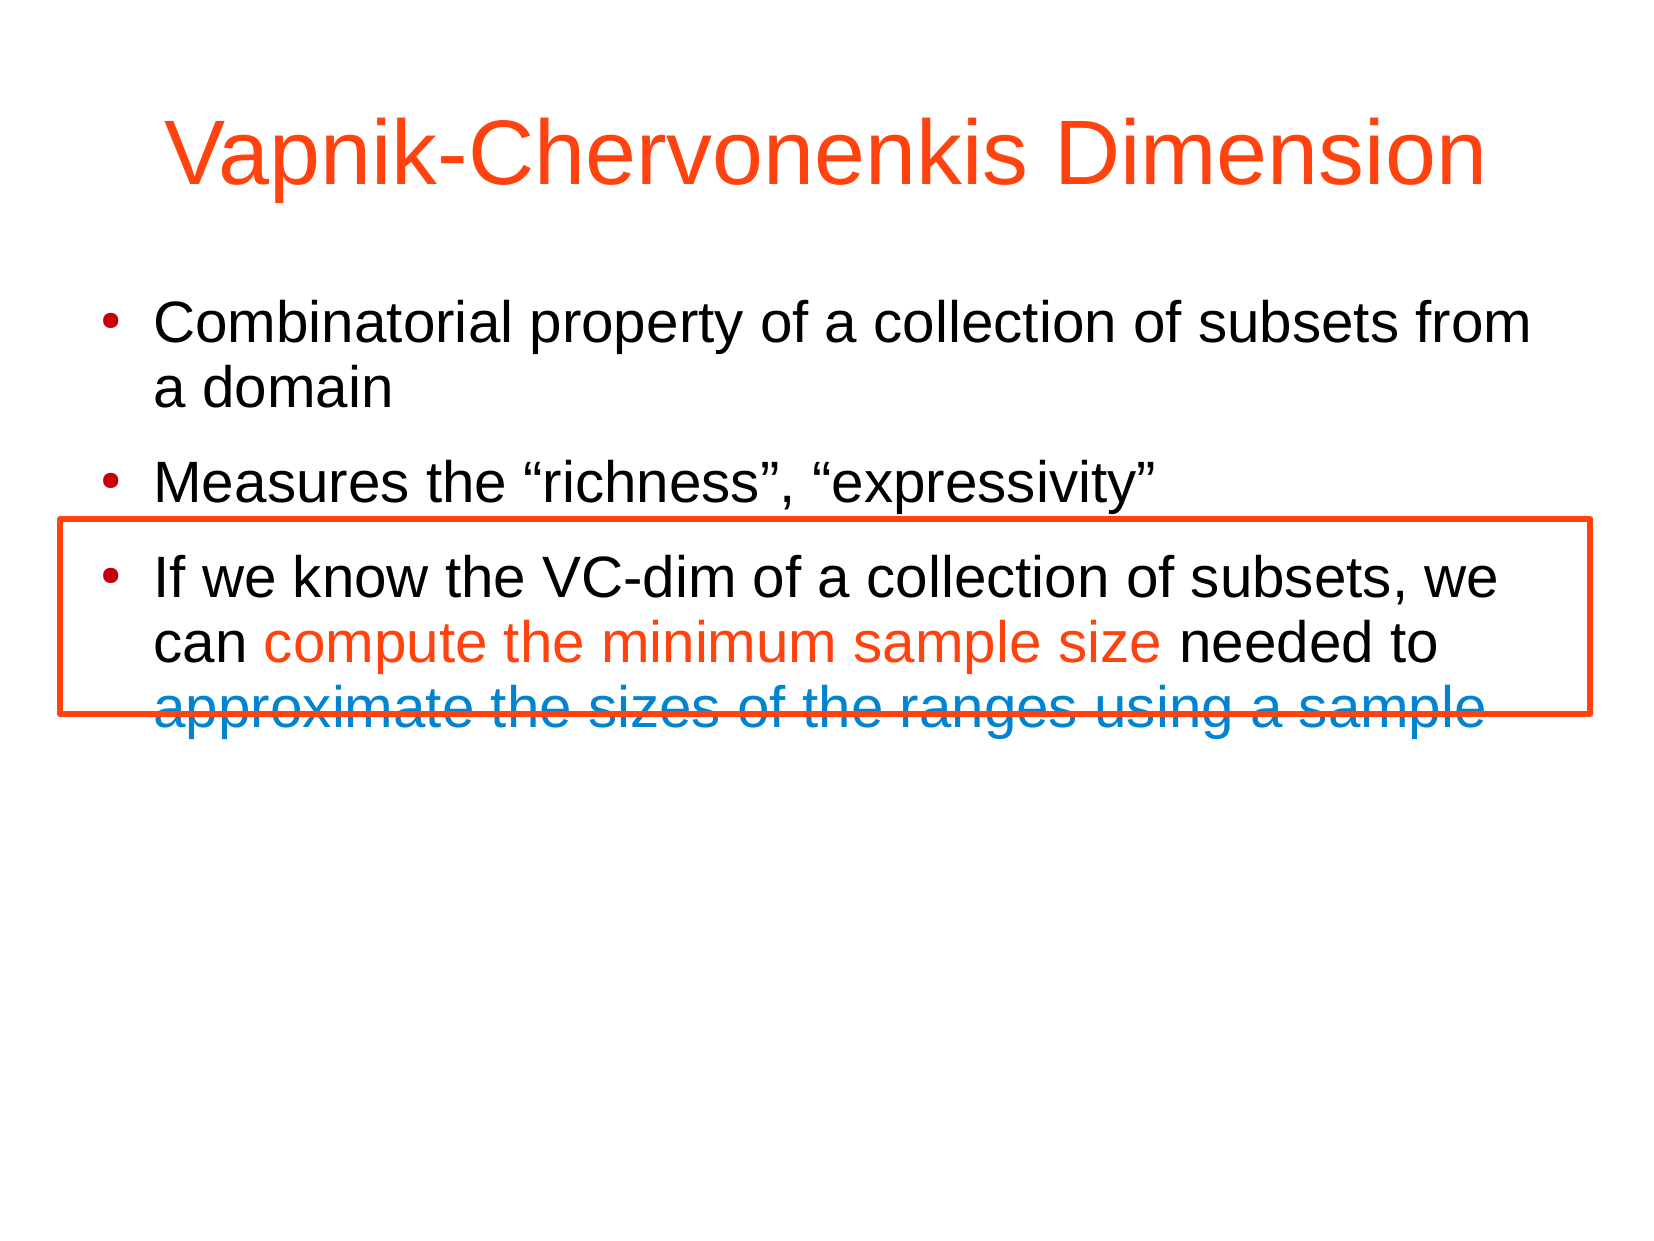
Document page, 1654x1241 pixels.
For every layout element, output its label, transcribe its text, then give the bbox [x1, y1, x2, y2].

list Combinatorial property of a collection of subsets from a domain Measures the “richness”, “expressivity” If we know the VC-dim of a collection of subsets, we can compute the minimum sample size needed to approximate the sizes of the ranges using a sample [82, 290, 1538, 516]
list Combinatorial property of a collection of subsets from a domain Measures the “richness”, “expressivity” If we know the VC-dim of a collection of subsets, we can compute the minimum sample size needed to approximate the sizes of the ranges using a sample [82, 717, 1538, 1010]
list Combinatorial property of a collection of subsets from a domain Measures the “richness”, “expressivity” If we know the VC-dim of a collection of subsets, we can compute the minimum sample size needed to approximate the sizes of the ranges using a sample [82, 522, 1538, 711]
title Vapnik-Chervonenkis Dimension [82, 49, 1571, 257]
